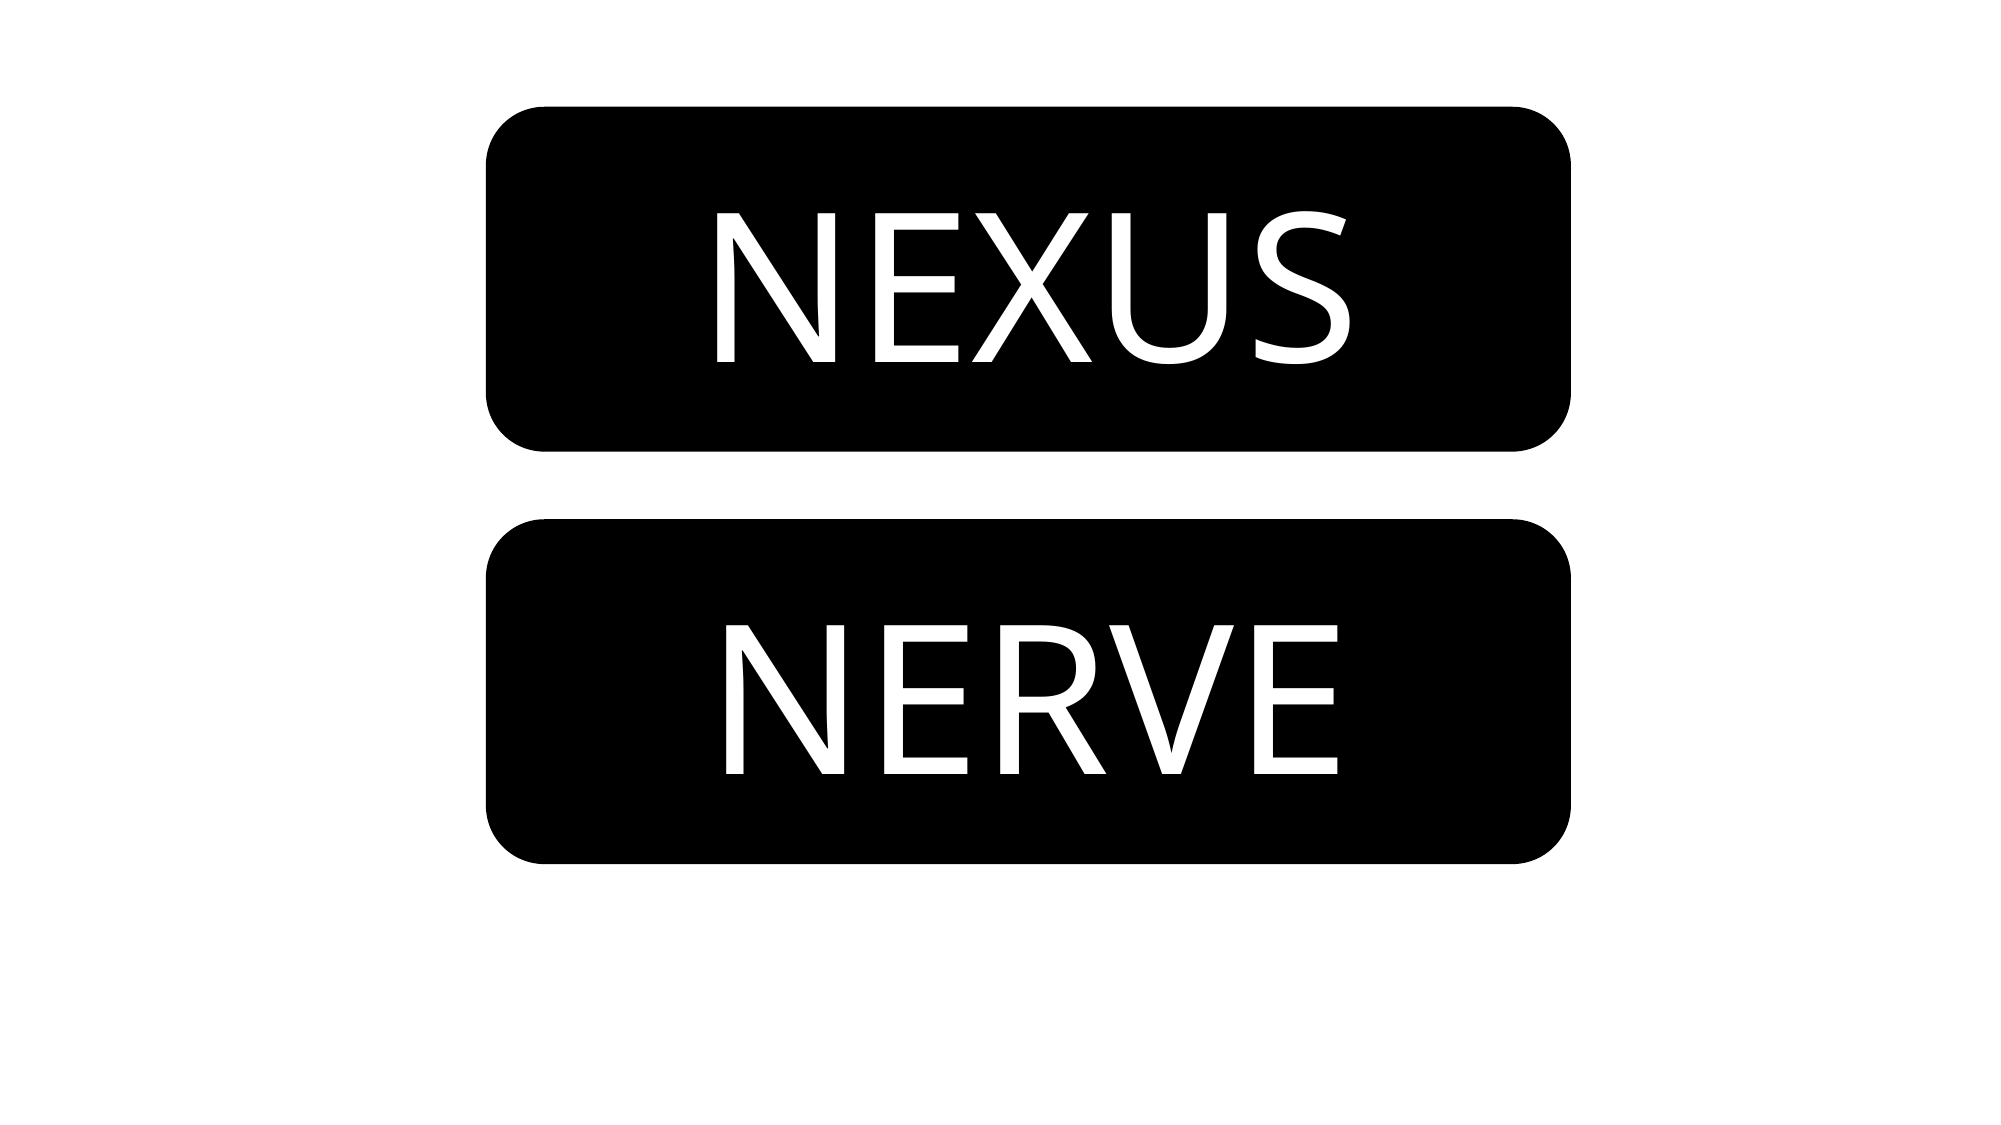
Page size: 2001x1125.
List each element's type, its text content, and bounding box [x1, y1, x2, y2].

text_box NEXUS [487, 108, 1570, 451]
text_box NERVE [487, 520, 1570, 863]
